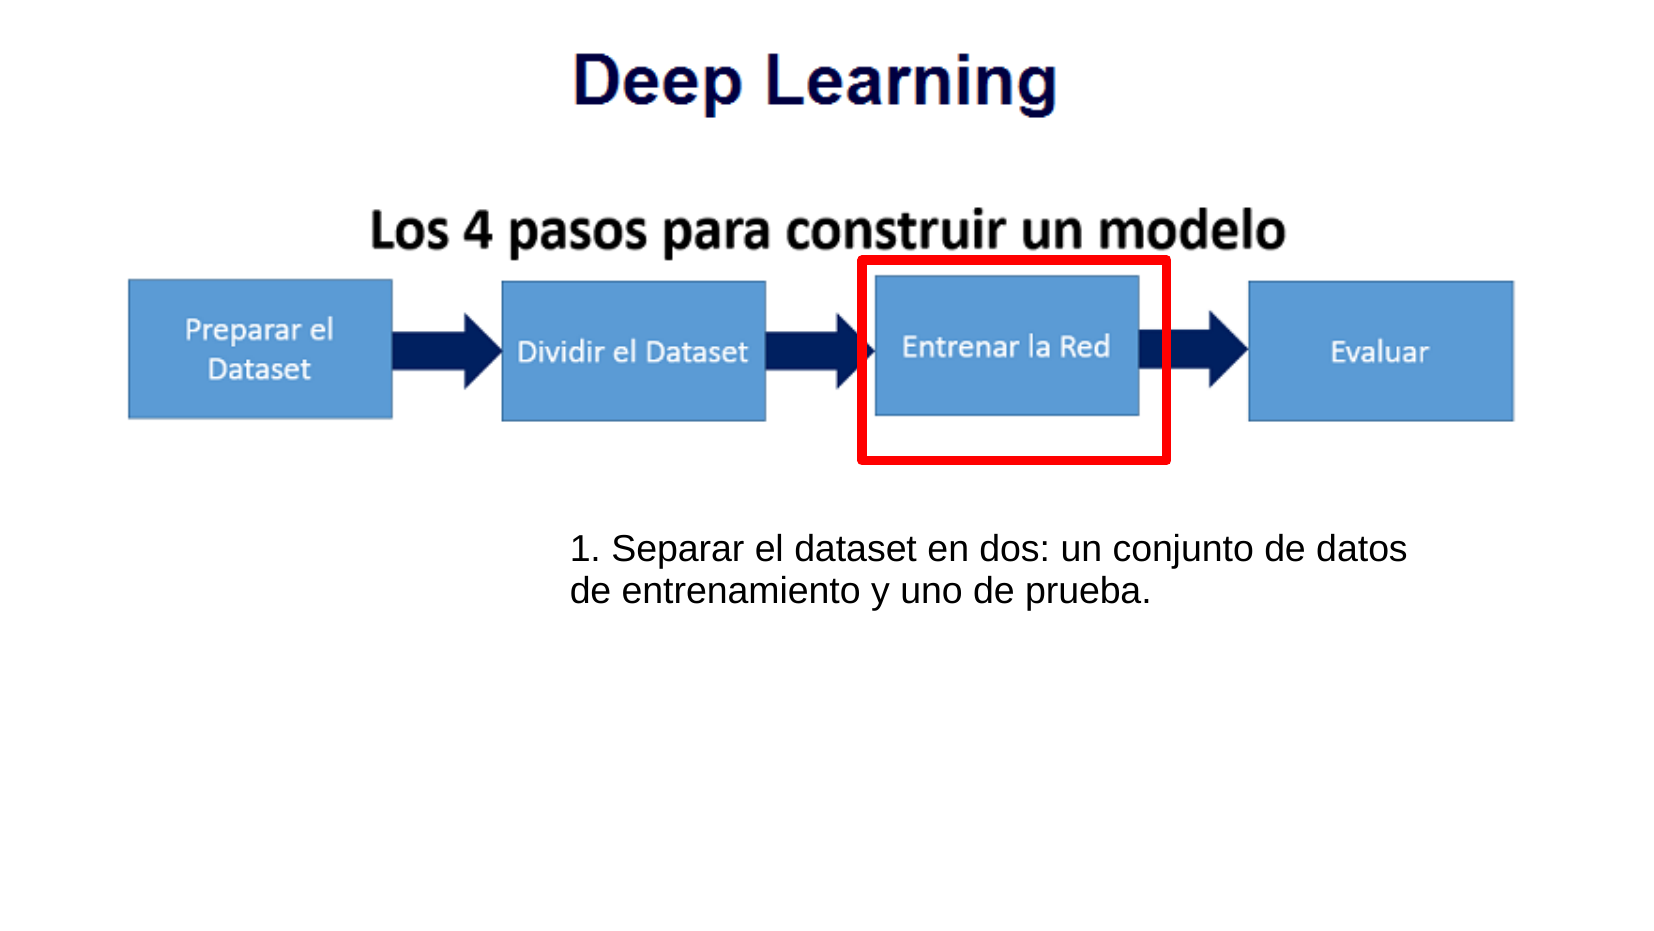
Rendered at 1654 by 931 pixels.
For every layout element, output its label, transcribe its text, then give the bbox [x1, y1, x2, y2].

picture [867, 265, 1162, 438]
picture [108, 11, 1536, 438]
text_box 1. Separar el dataset en dos: un conjunto de datos de entrenamiento y uno de prueba. [555, 519, 1430, 815]
